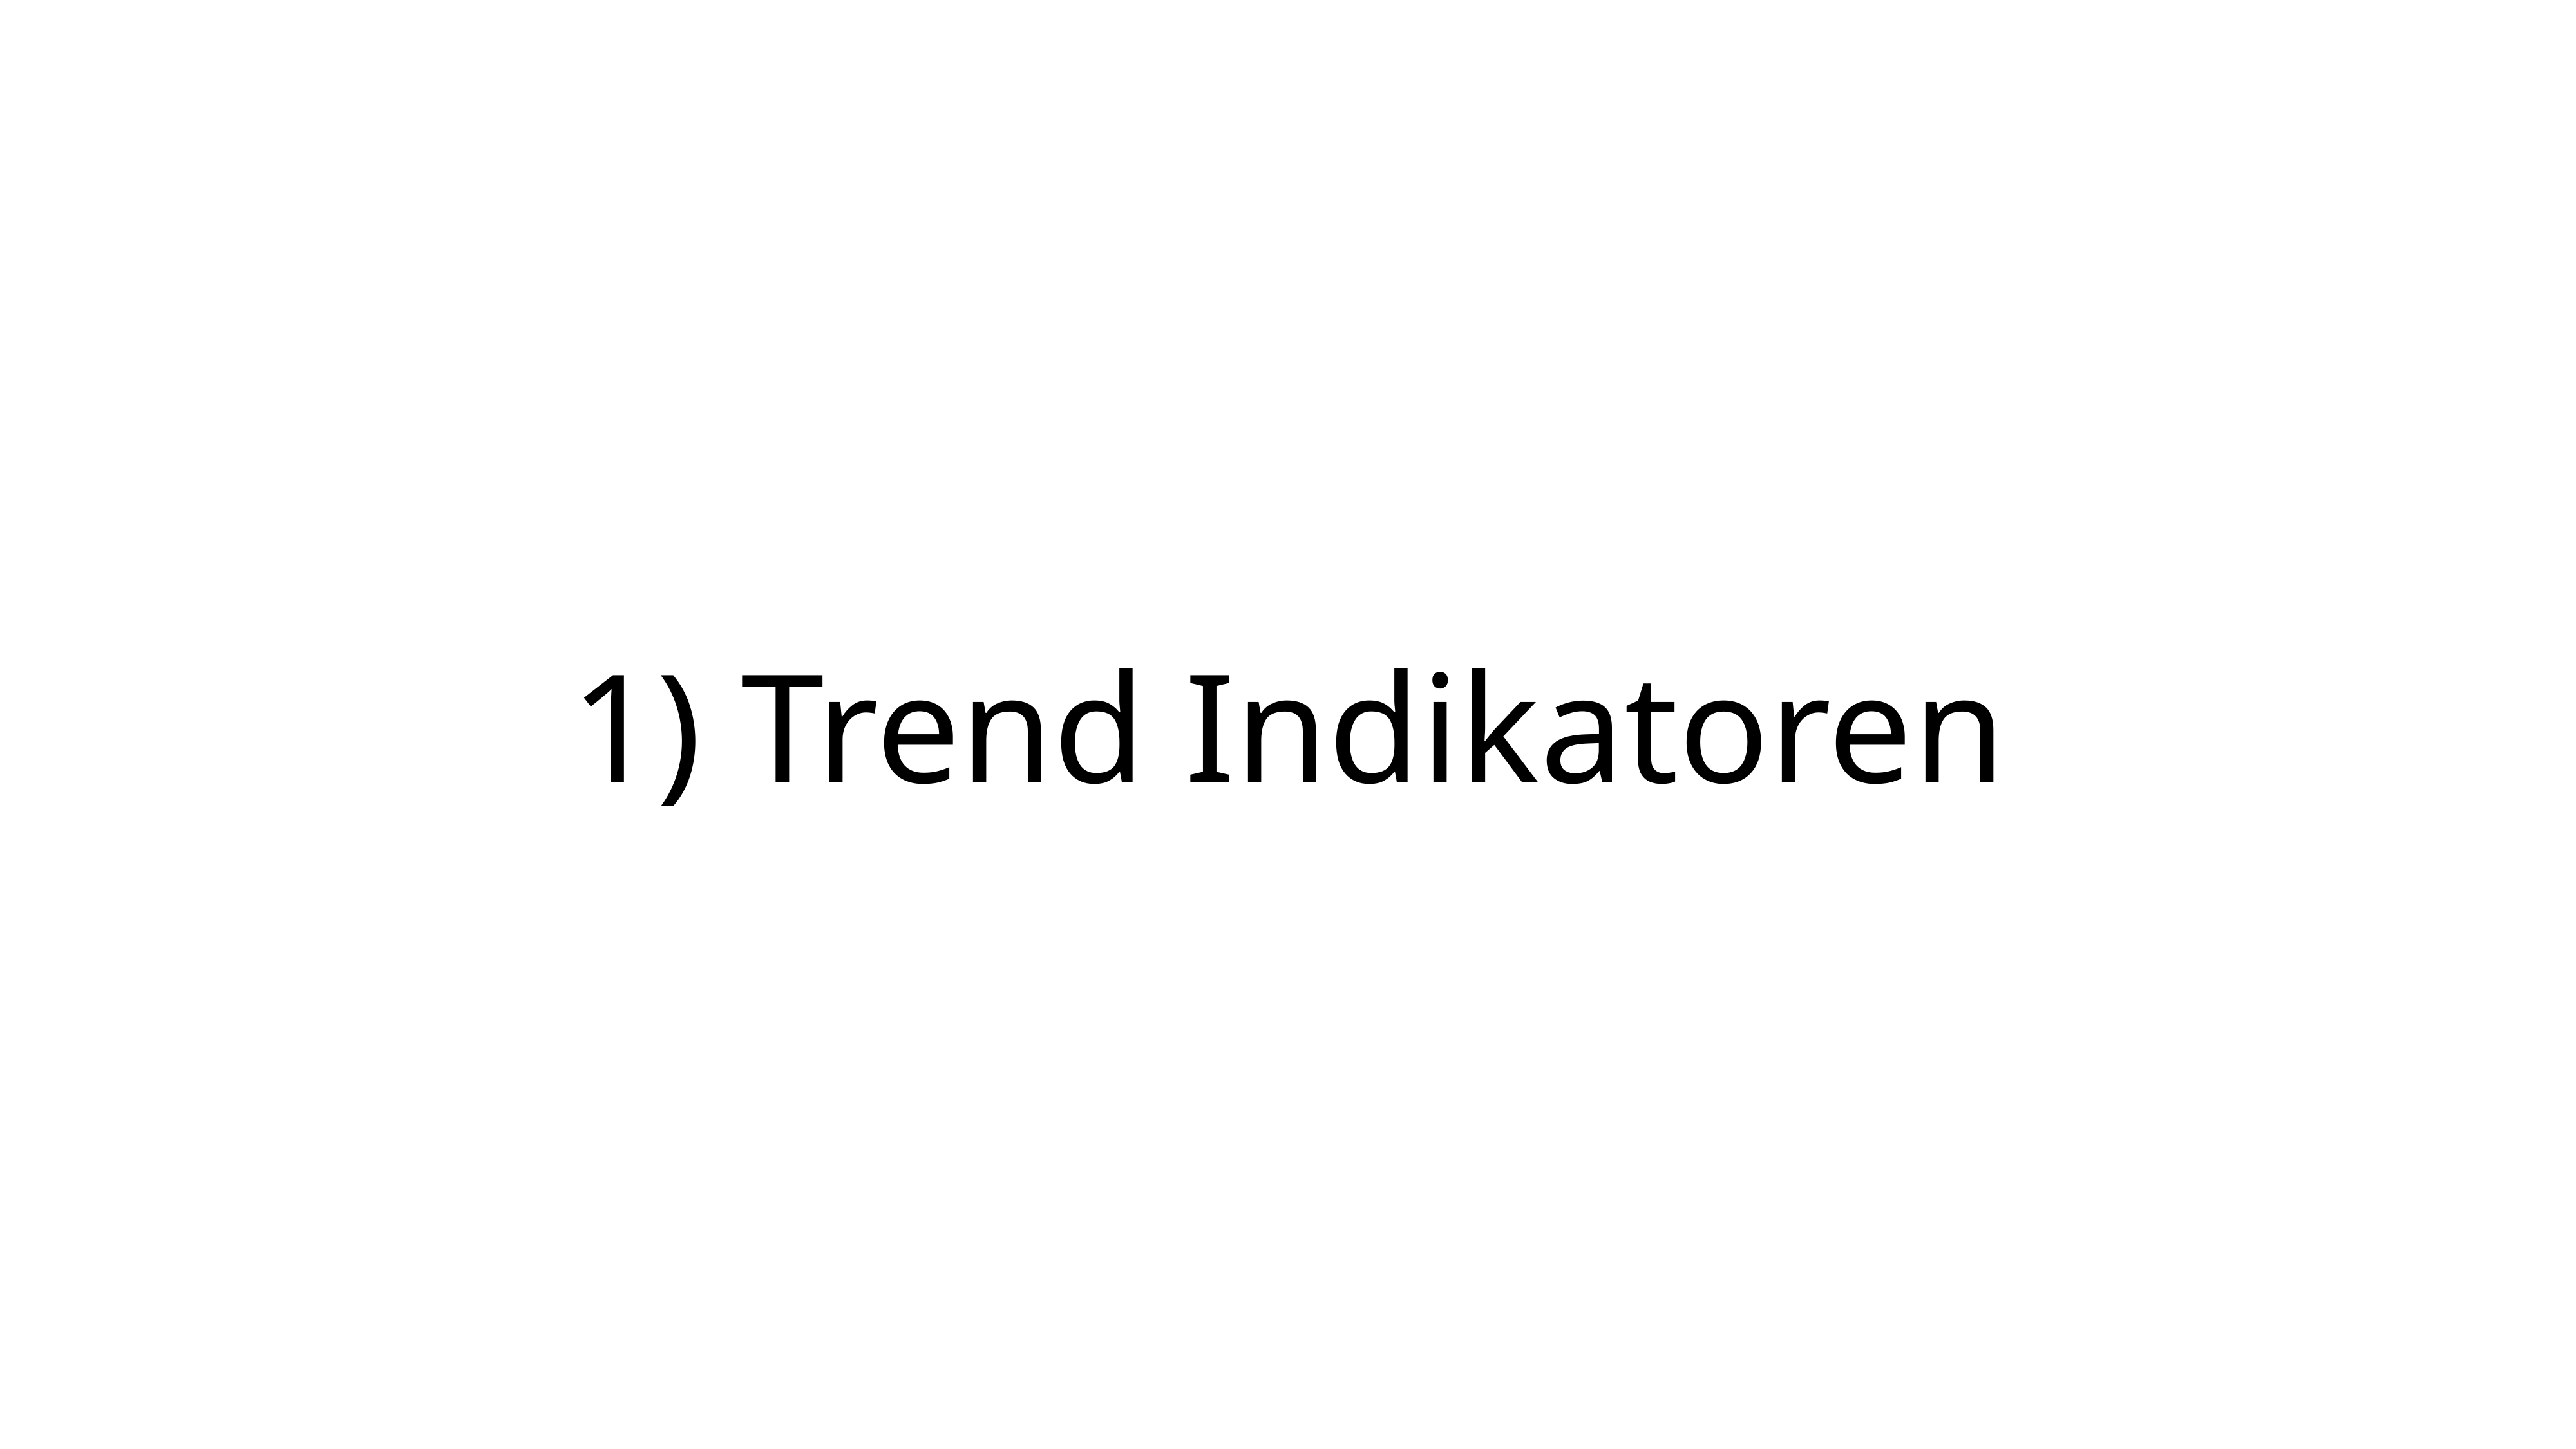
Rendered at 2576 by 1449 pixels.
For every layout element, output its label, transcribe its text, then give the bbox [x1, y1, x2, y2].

text_box 1) Trend Indikatoren [252, 478, 2325, 971]
